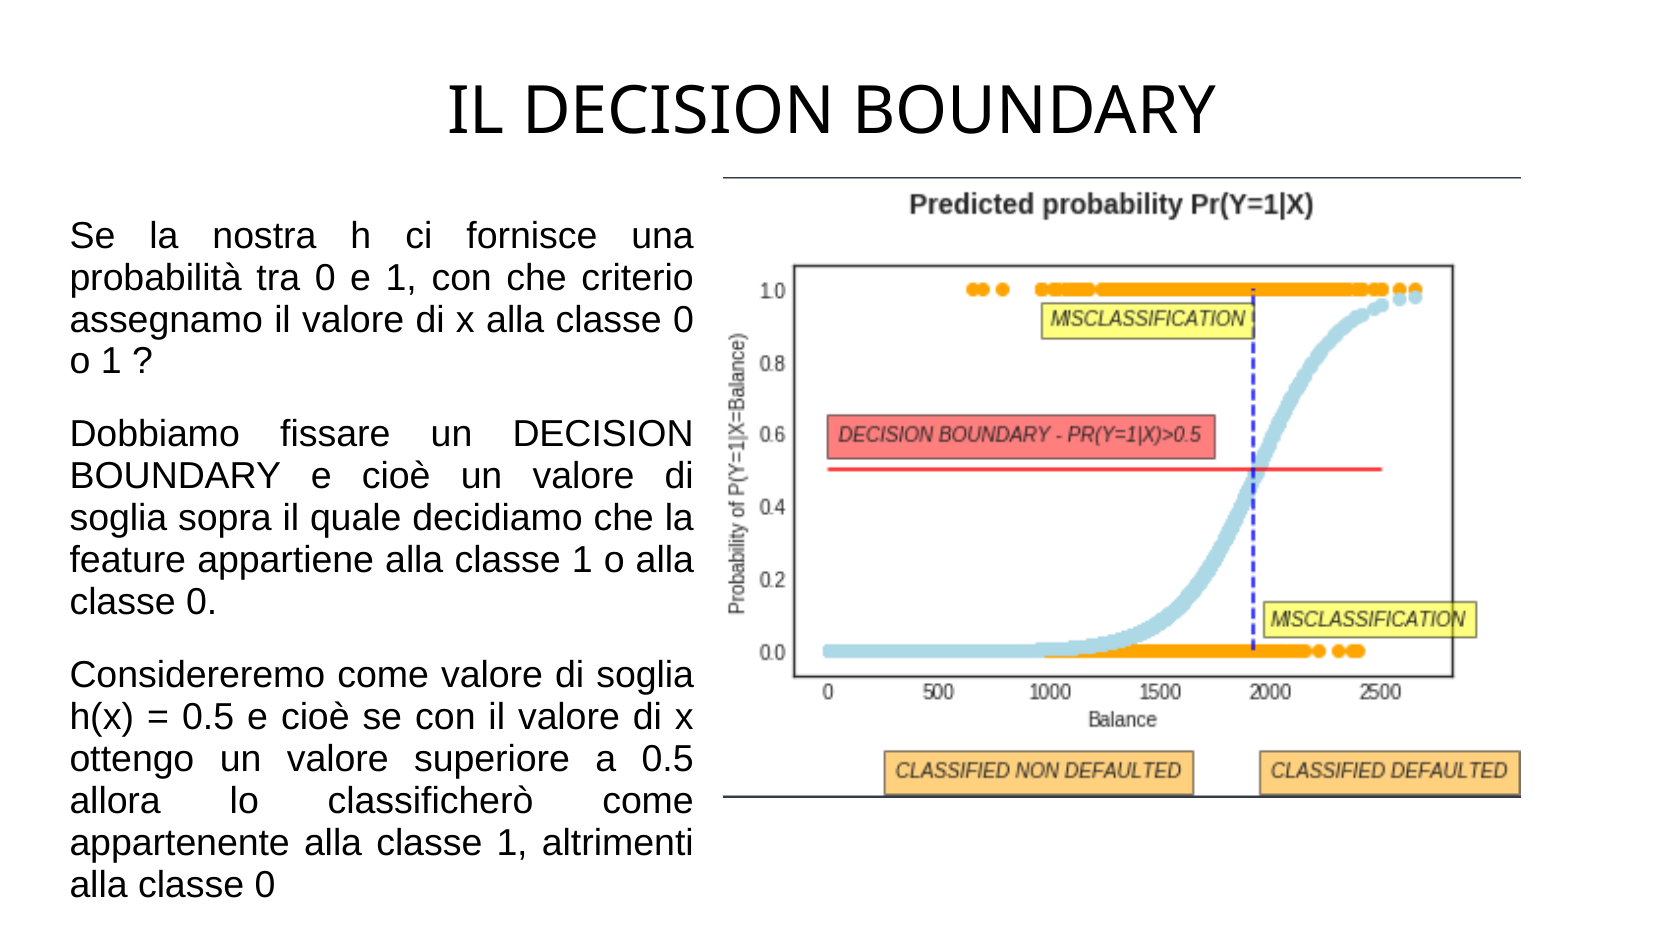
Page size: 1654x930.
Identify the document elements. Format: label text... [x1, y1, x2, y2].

text_box Se la nostra h ci fornisce una probabilità tra 0 e 1, con che criterio assegnamo il valore di x alla classe 0 o 1 ? Dobbiamo fissare un DECISION BOUNDARY e cioè un valore di soglia sopra il quale decidiamo che la feature appartiene alla classe 1 o alla classe 0. Considereremo come valore di soglia h(x) = 0.5 e cioè se con il valore di x ottengo un valore superiore a 0.5 allora lo classificherò come appartenente alla classe 1, altrimenti alla classe 0 [54, 741, 709, 846]
title IL DECISION BOUNDARY [94, 158, 1571, 186]
picture [723, 177, 1521, 798]
